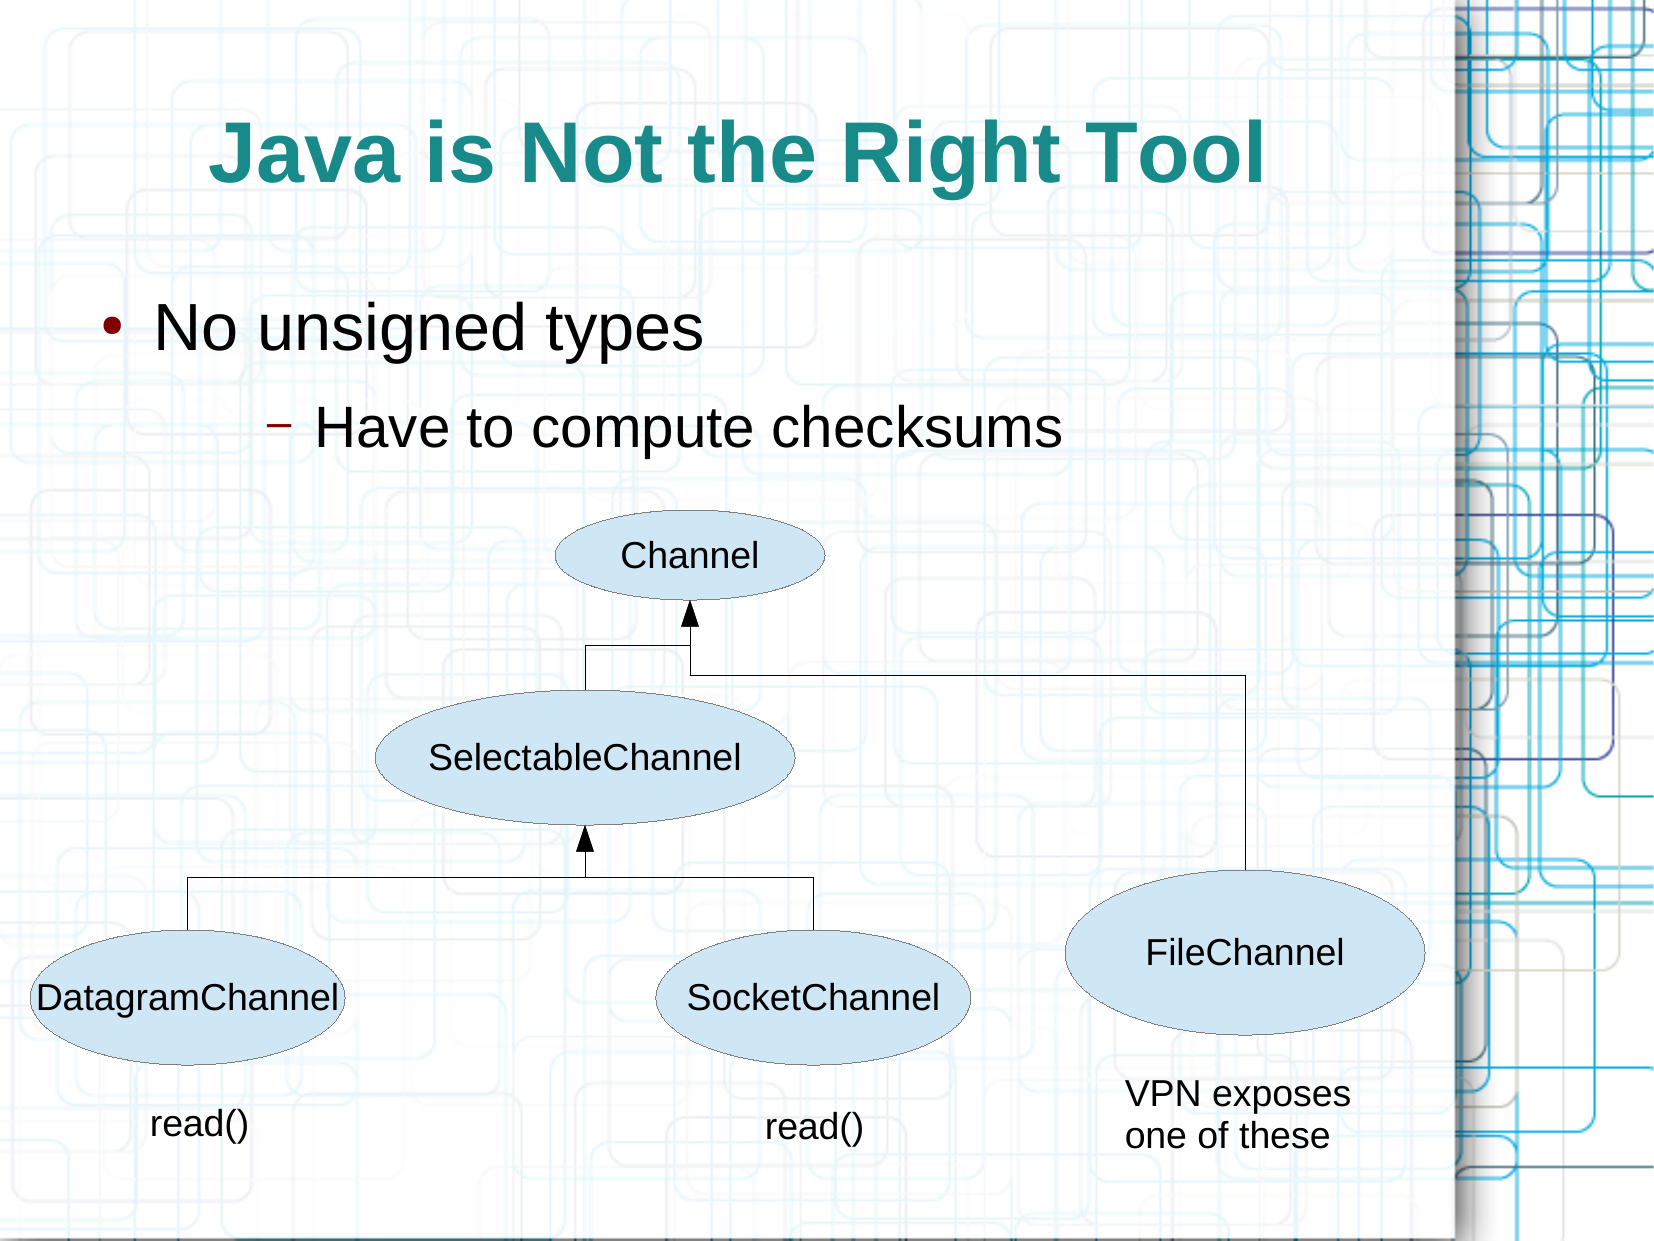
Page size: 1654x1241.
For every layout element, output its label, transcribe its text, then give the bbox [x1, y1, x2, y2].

text_box FileChannel [1065, 870, 1426, 1036]
text_box read() [135, 1095, 265, 1152]
list No unsigned types Have to compute checksums [82, 290, 1418, 558]
title Java is Not the Right Tool [59, 49, 1418, 257]
text_box DatagramChannel [30, 930, 346, 1066]
text_box SelectableChannel [375, 690, 796, 826]
text_box read() [750, 1098, 880, 1156]
text_box SocketChannel [655, 930, 971, 1066]
text_box Channel [555, 510, 826, 601]
text_box VPN exposes one of these [1110, 1065, 1377, 1164]
picture [0, 0, 1654, 1241]
